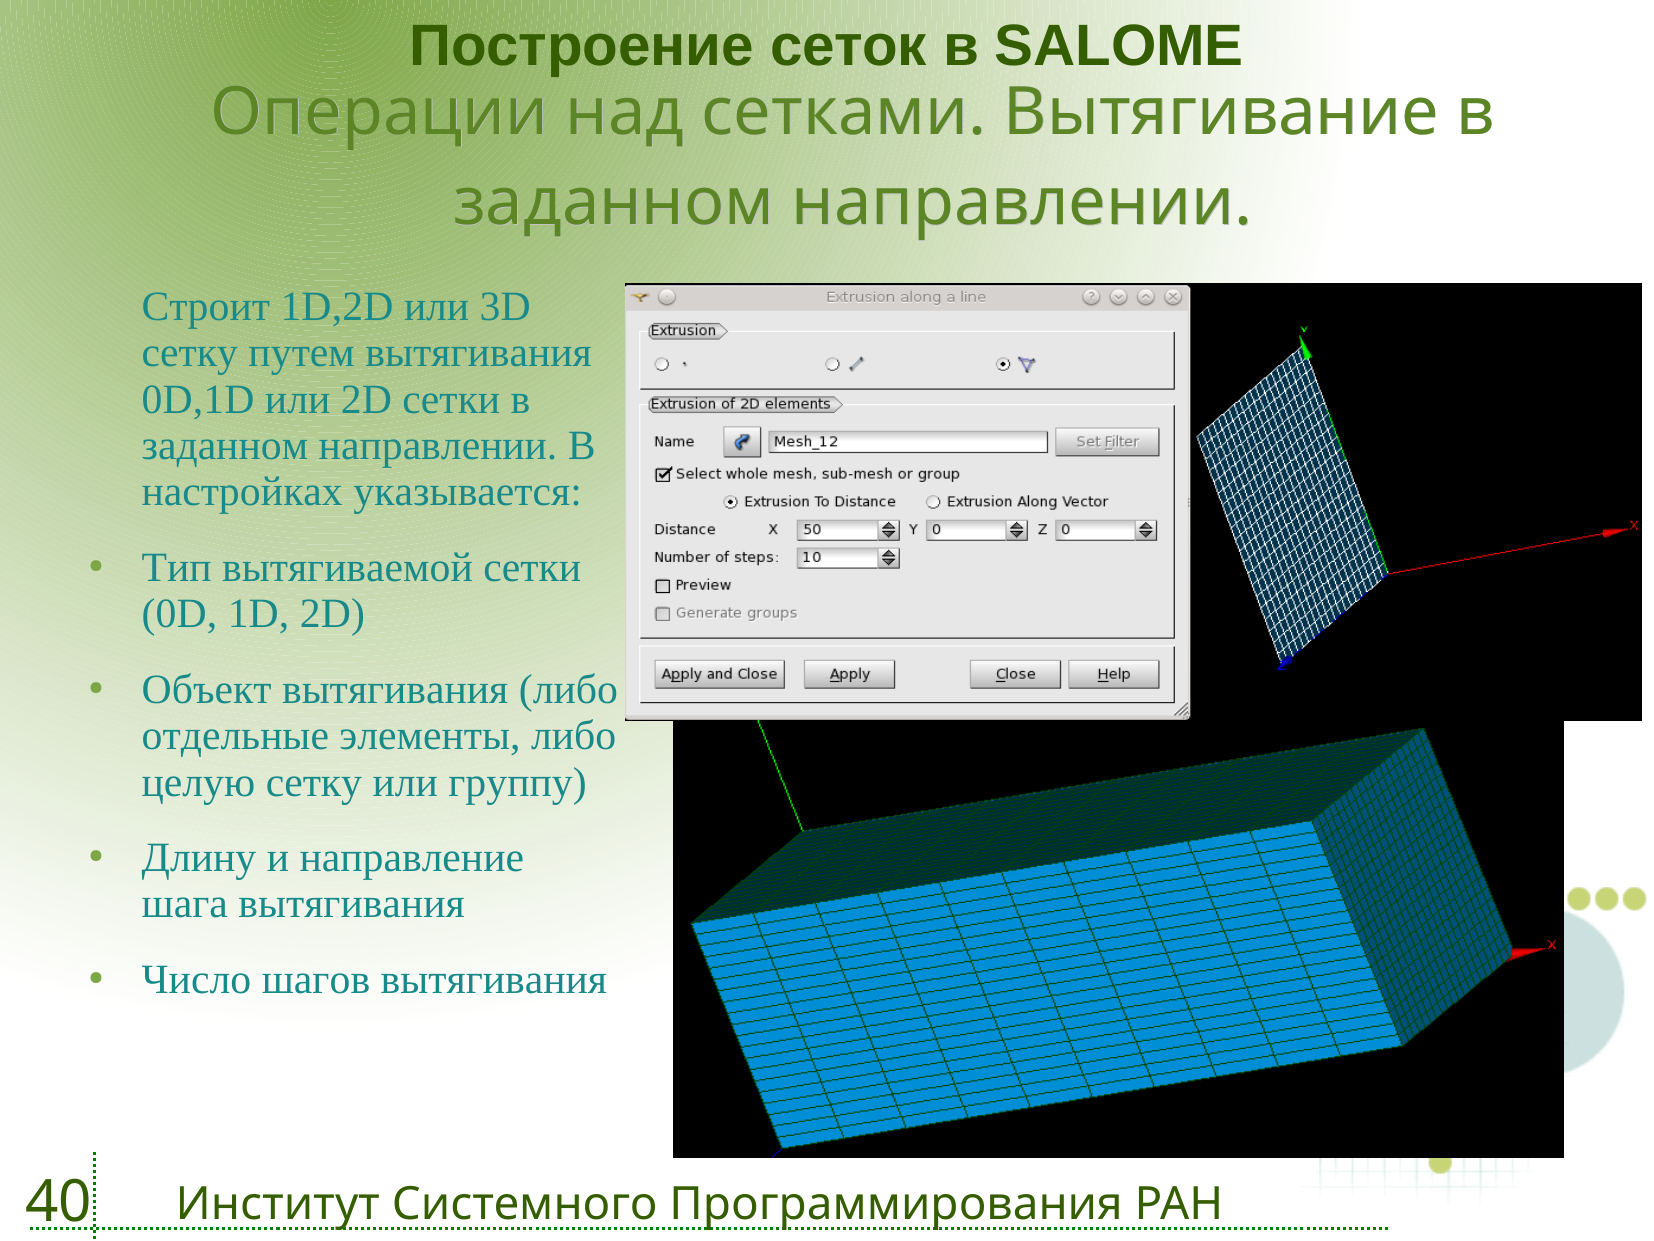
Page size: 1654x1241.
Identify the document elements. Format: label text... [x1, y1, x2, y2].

picture [625, 283, 1654, 1211]
list Строит 1D,2D или 3D сетку путем вытягивания 0D,1D или 2D сетки в заданном направлении. В настройках указывается: Тип вытягиваемой сетки (0D, 1D, 2D) Объект вытягивания (либо отдельные элементы, либо целую сетку или группу) Длину и направление шага вытягивания Число шагов вытягивания [70, 283, 621, 1079]
title Операции над сетками. Вытягивание в заданном направлении. [82, 71, 1625, 236]
